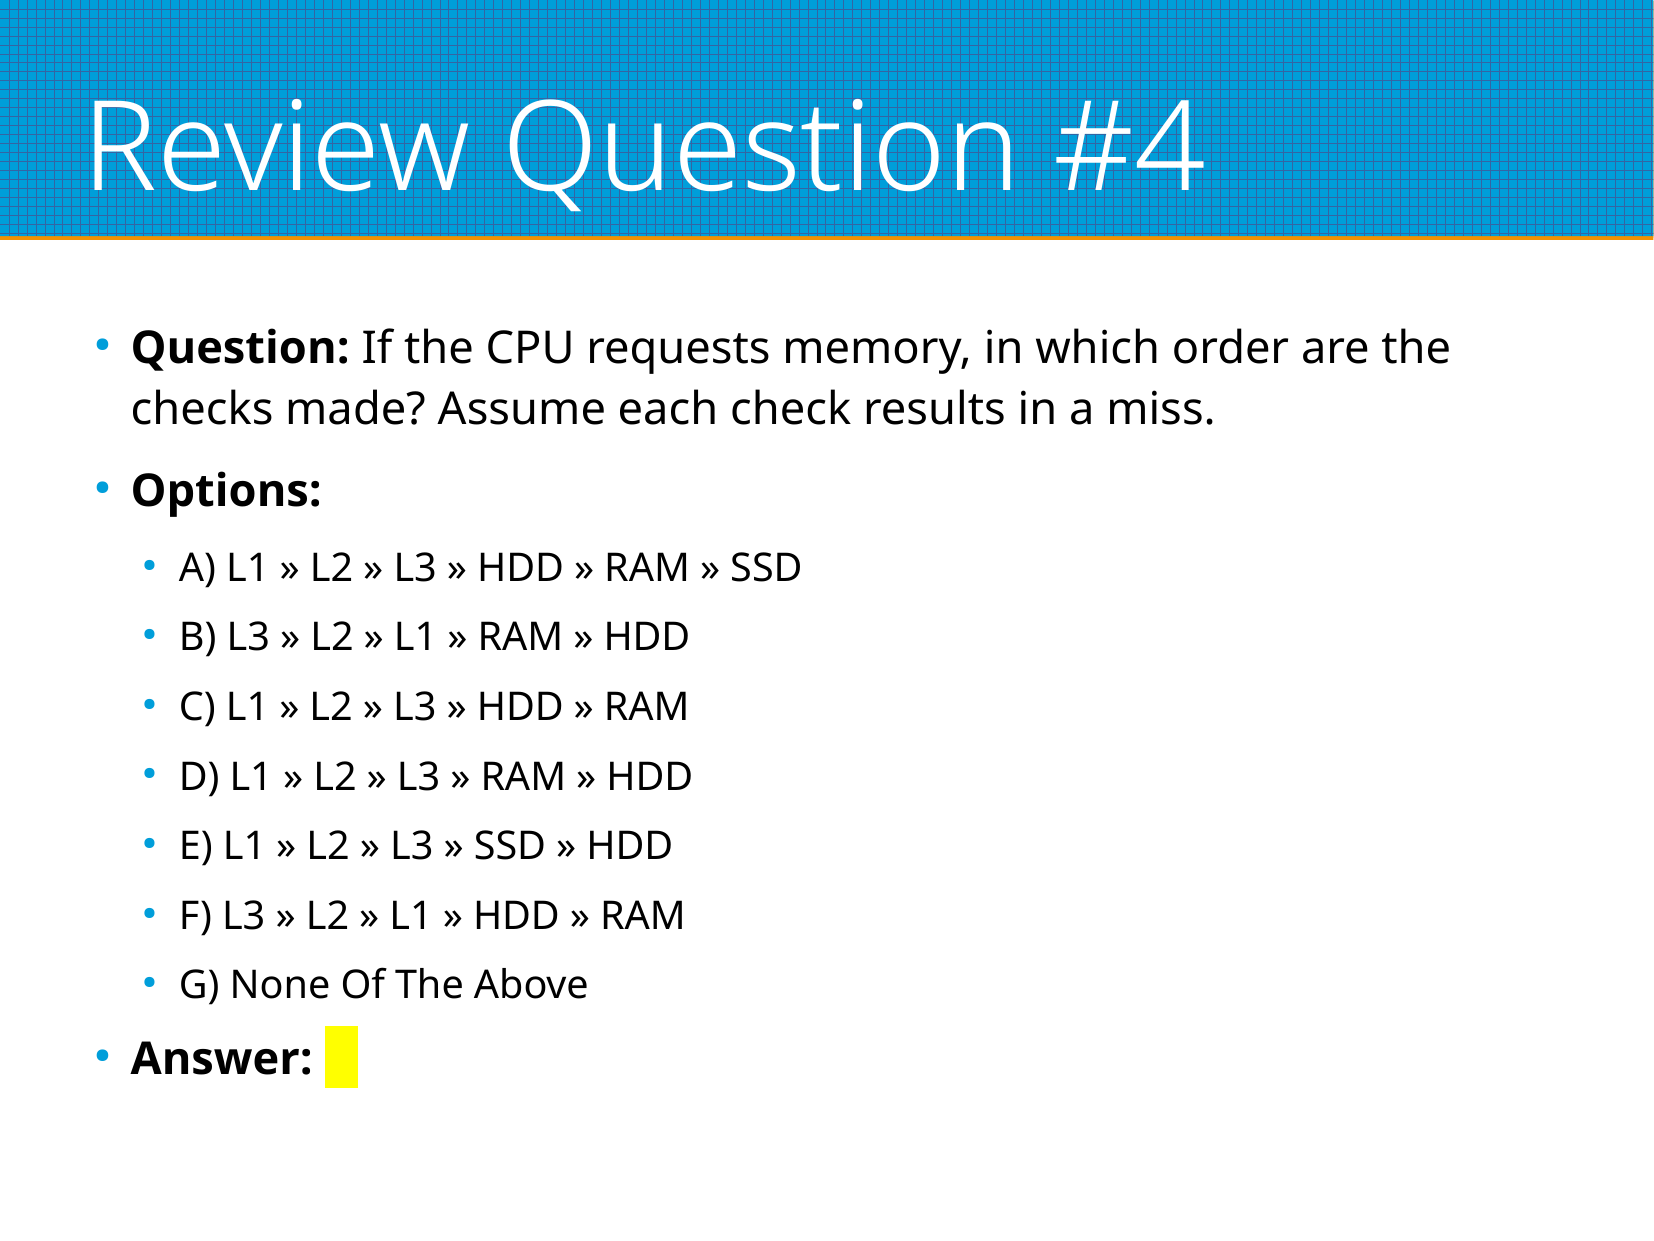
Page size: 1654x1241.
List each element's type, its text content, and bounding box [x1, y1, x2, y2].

title Review Question #4 [82, 19, 1571, 227]
list Question: If the CPU requests memory, in which order are the checks made? Assume each check results in a miss. Options: A) L1 » L2 » L3 » HDD » RAM » SSD B) L3 » L2 » L1 » RAM » HDD C) L1 » L2 » L3 » HDD » RAM D) L1 » L2 » L3 » RAM » HDD E) L1 » L2 » L3 » SSD » HDD F) L3 » L2 » L1 » HDD » RAM G) None Of The Above Answer: D [82, 314, 1563, 1093]
